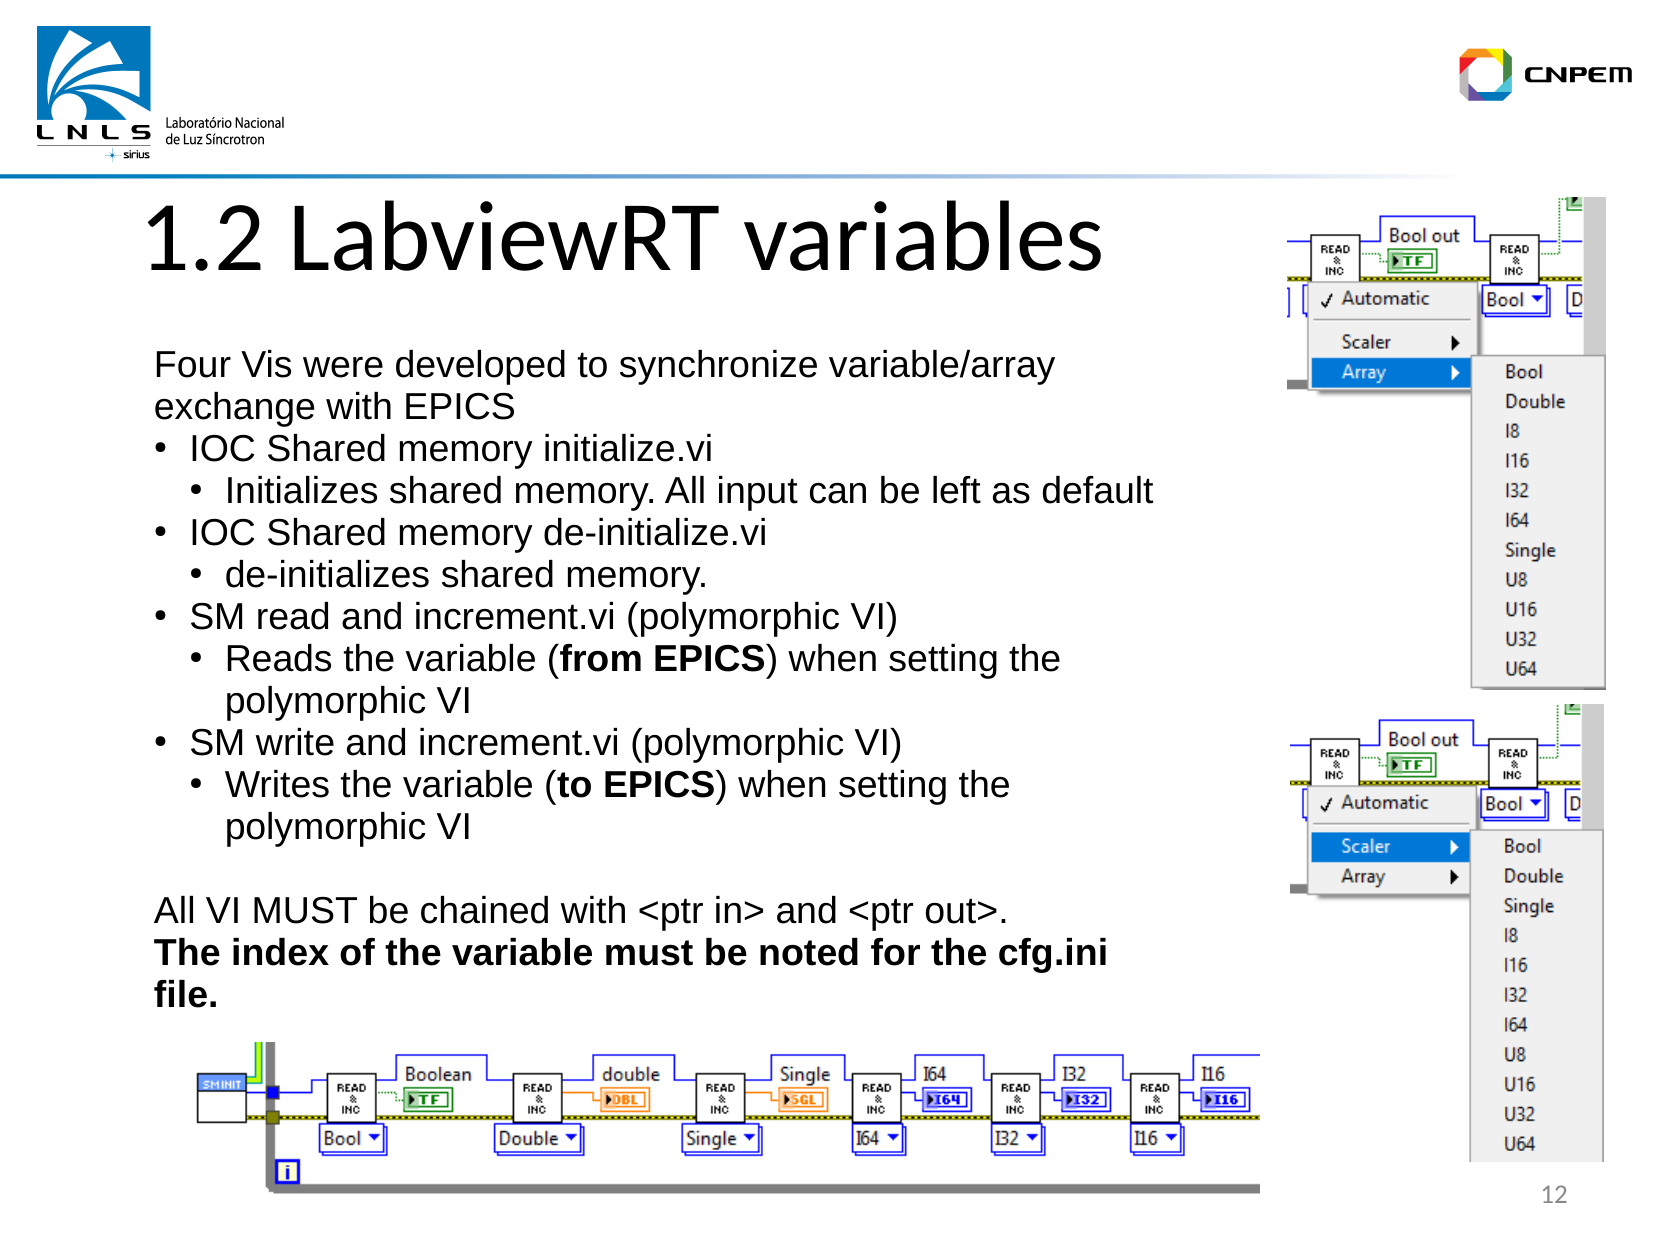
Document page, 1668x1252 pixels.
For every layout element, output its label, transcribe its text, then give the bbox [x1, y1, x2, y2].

text_box Four Vis were developed to synchronize variable/array exchange with EPICS IOC Shared memory initialize.vi Initializes shared memory. All input can be left as default IOC Shared memory de-initialize.vi de-initializes shared memory. SM read and increment.vi (polymorphic VI) Reads the variable (from EPICS) when setting the polymorphic VI SM write and increment.vi (polymorphic VI) Writes the variable (to EPICS) when setting the polymorphic VI All VI MUST be chained with <ptr in> and <ptr out>. The index of the variable must be noted for the cfg.ini file. [139, 336, 1174, 1066]
picture [0, 0, 1668, 1251]
text_box 1.2 LabviewRT variables [139, 145, 1580, 346]
